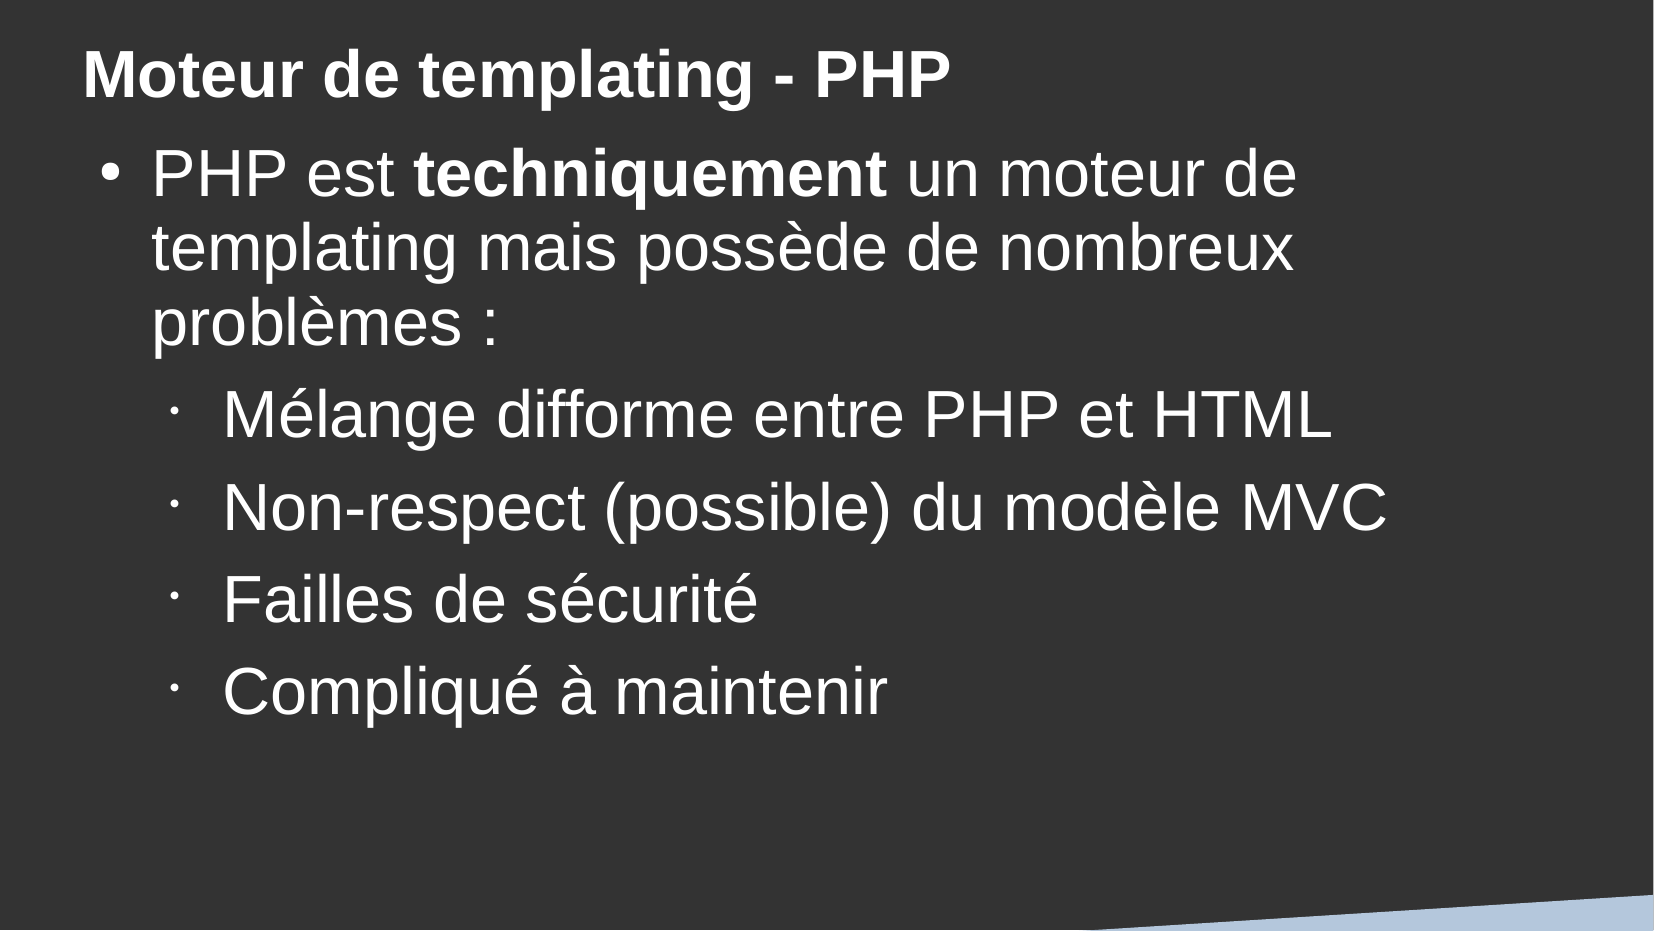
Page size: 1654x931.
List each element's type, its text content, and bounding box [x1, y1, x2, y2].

title Moteur de templating - PHP [82, 37, 1571, 114]
text_box [1078, 894, 1654, 931]
list PHP est techniquement un moteur de templating mais possède de nombreux problèmes : Mélange difforme entre PHP et HTML Non-respect (possible) du modèle MVC Failles de sécurité Compliqué à maintenir [80, 135, 1620, 886]
